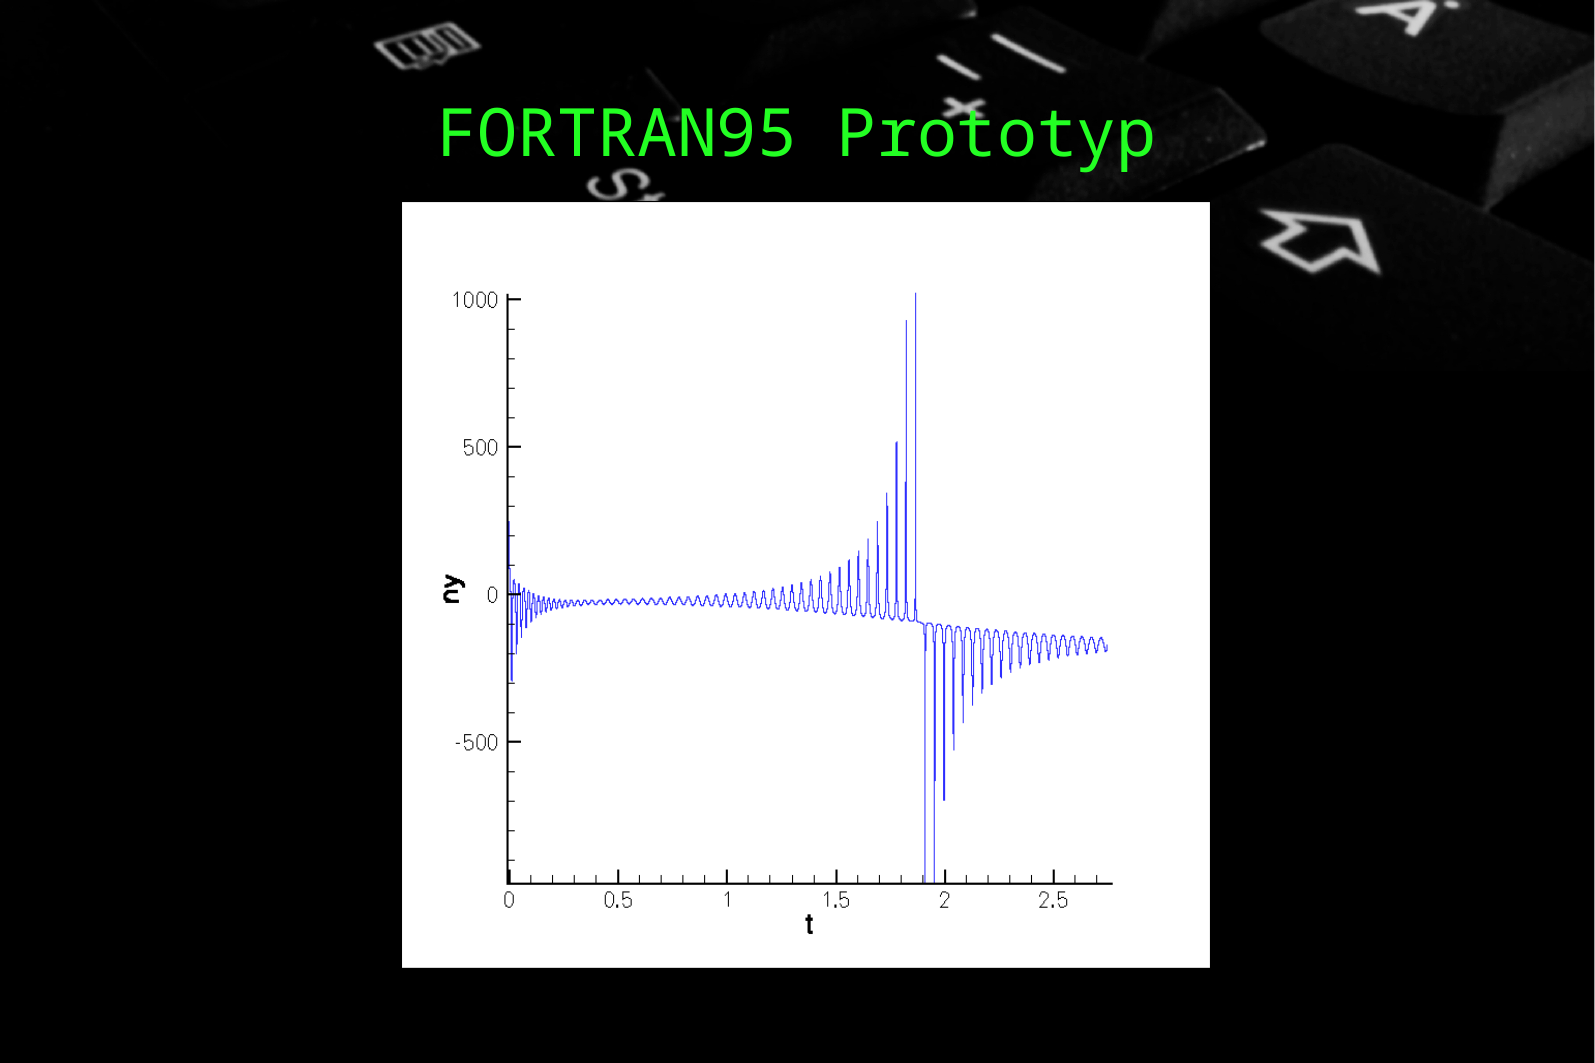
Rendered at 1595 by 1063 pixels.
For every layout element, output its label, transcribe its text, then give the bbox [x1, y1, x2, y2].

picture [0, 0, 1595, 1063]
title FORTRAN95 Prototyp [79, 42, 1515, 220]
